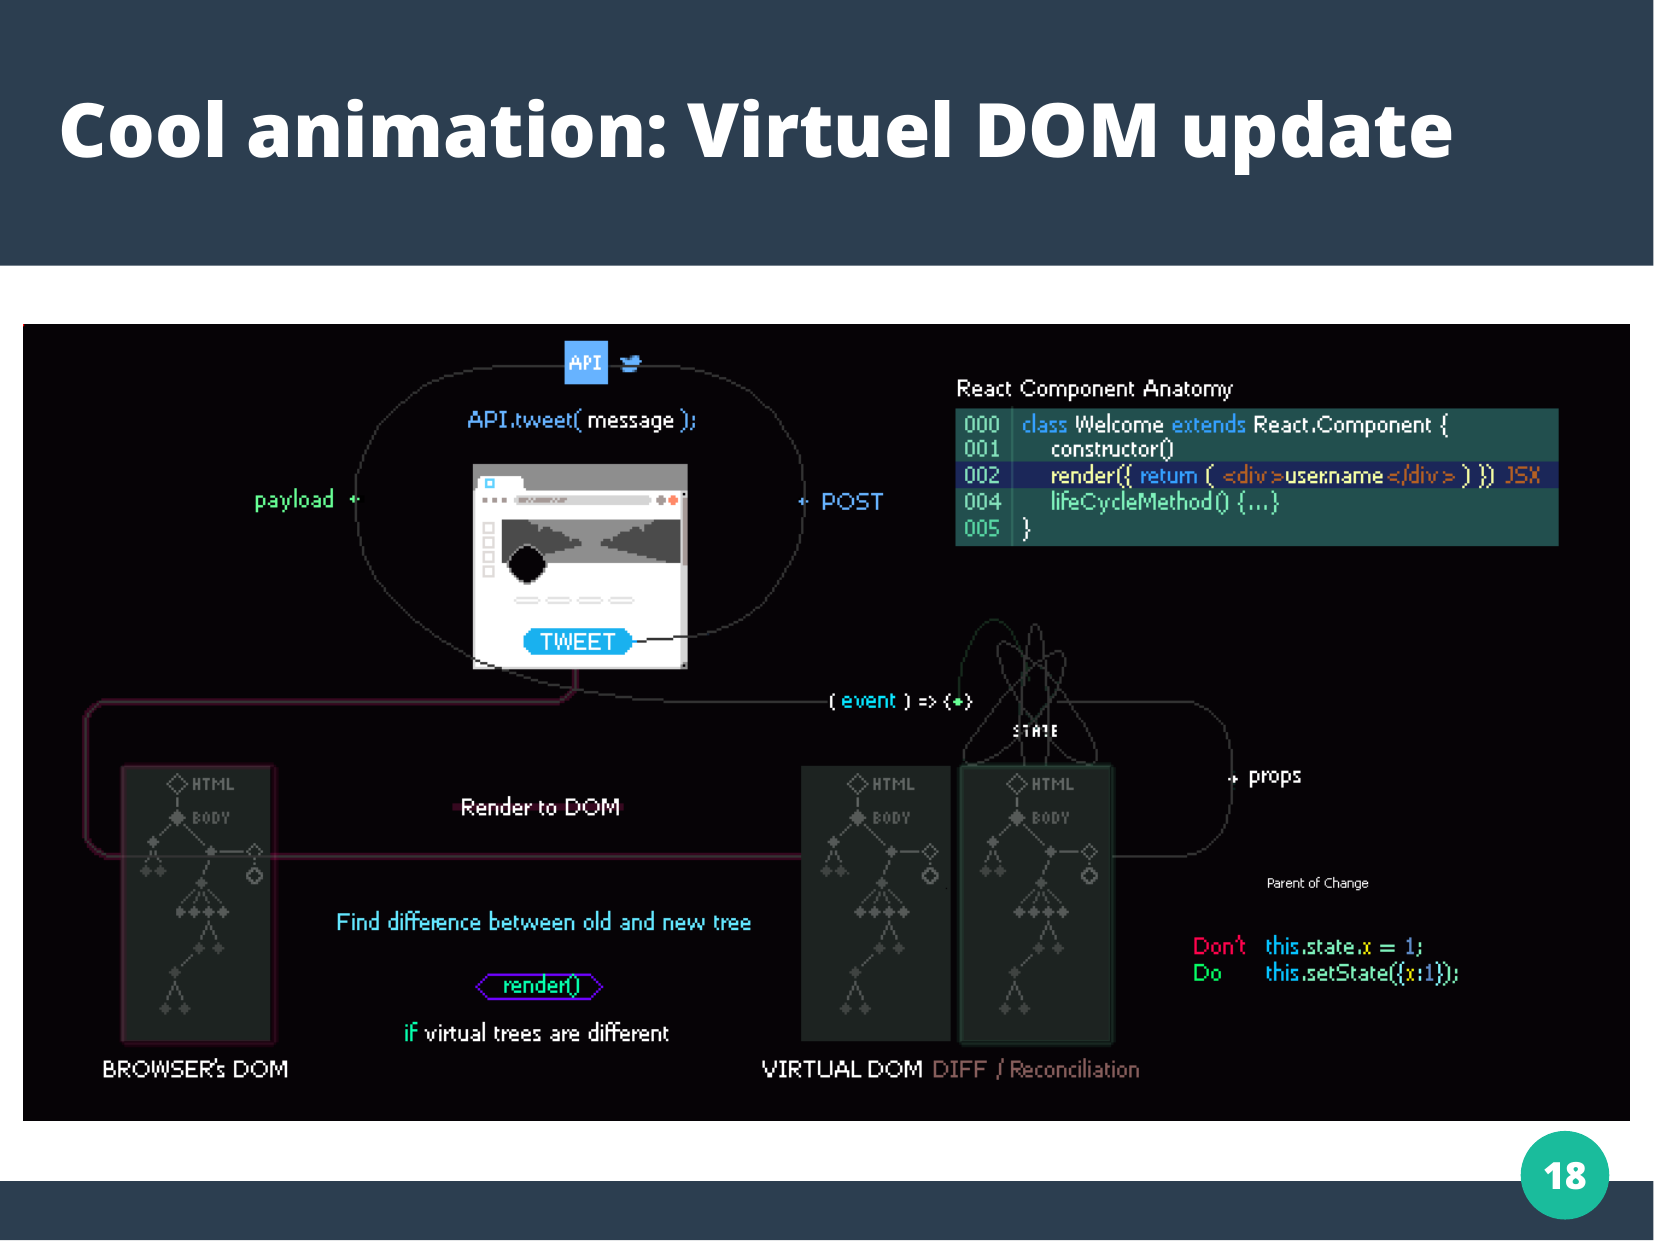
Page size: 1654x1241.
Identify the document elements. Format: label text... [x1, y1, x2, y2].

title Cool animation: Virtuel DOM update [59, 49, 1595, 207]
picture [23, 324, 1630, 1121]
